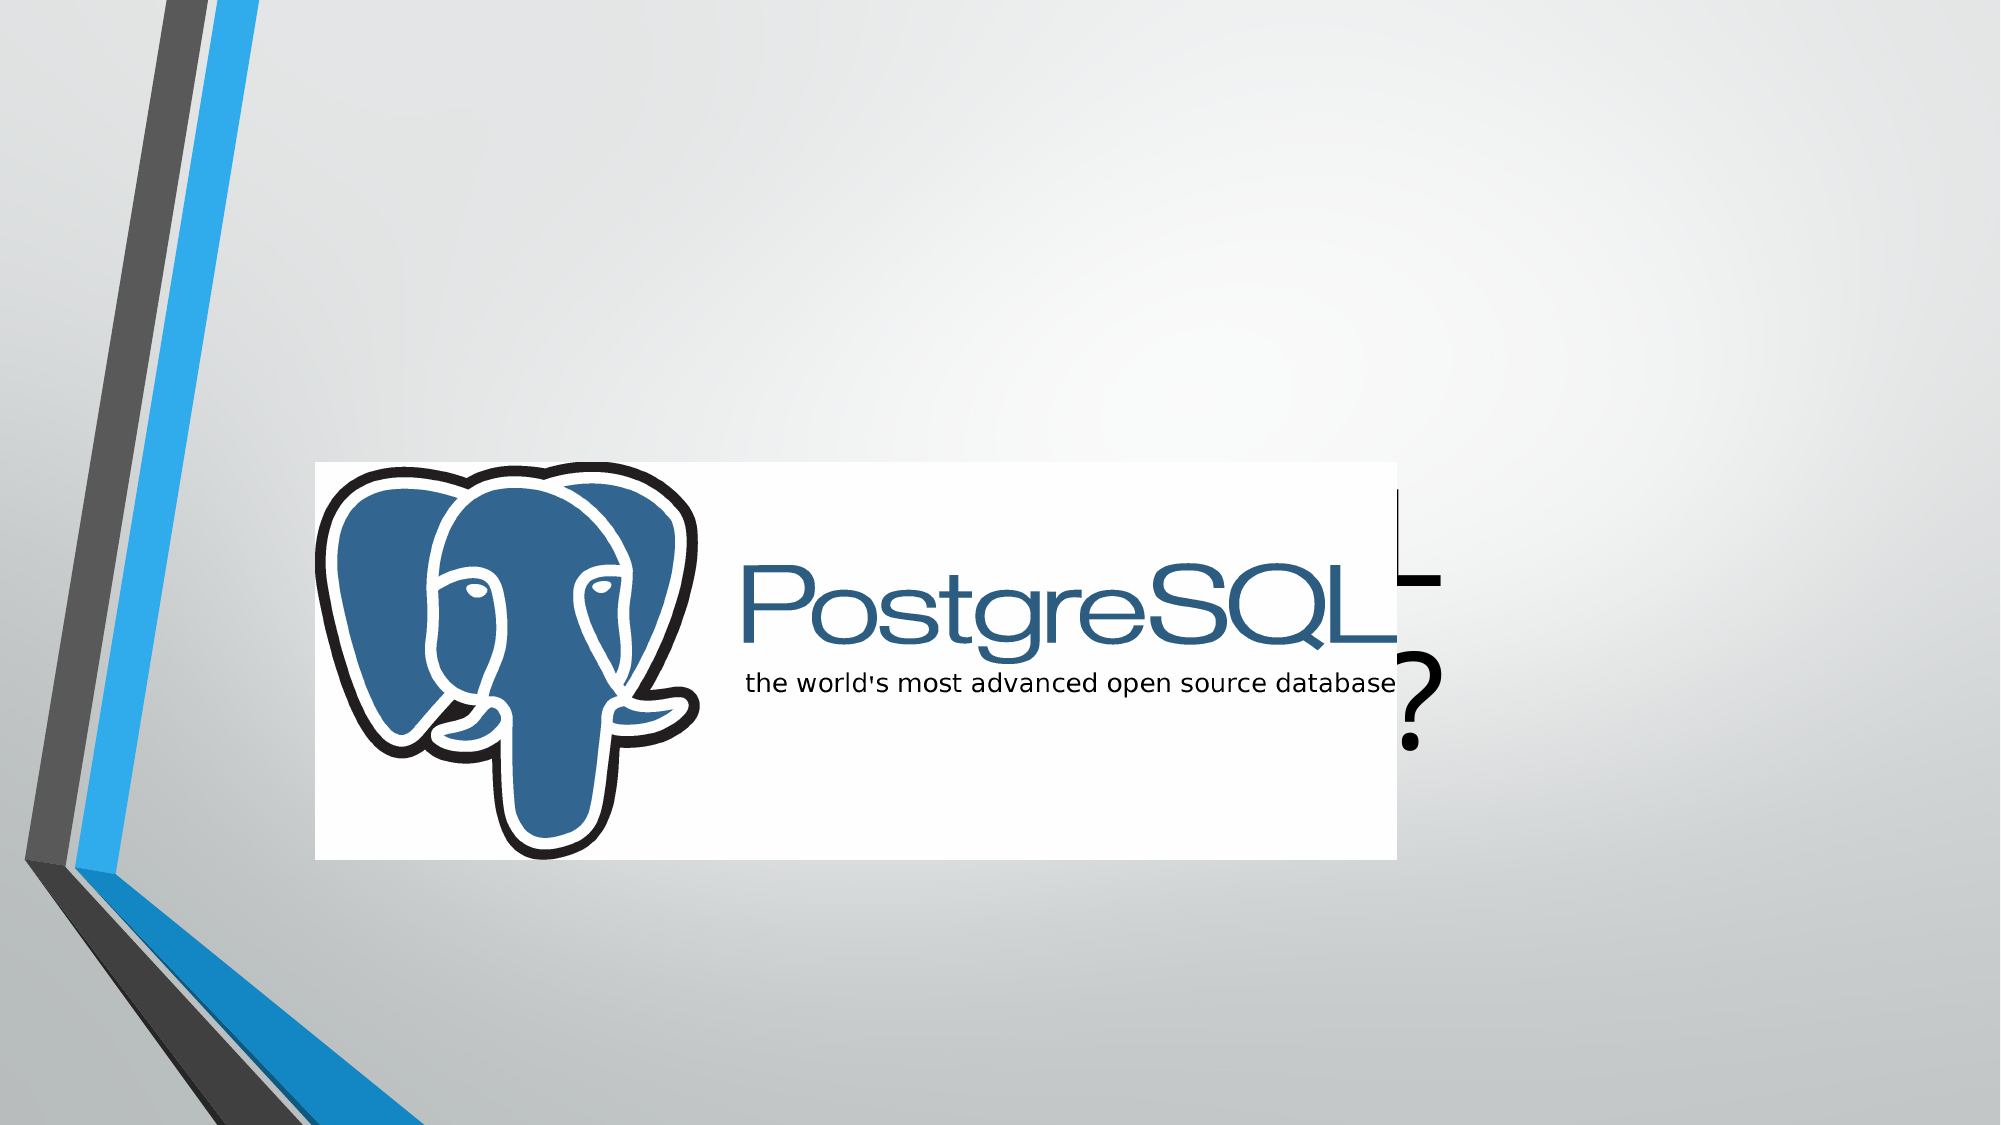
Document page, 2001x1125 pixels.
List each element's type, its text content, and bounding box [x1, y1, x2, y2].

title Will PostgreSQL survive? [185, 288, 1600, 419]
picture [315, 462, 1397, 860]
